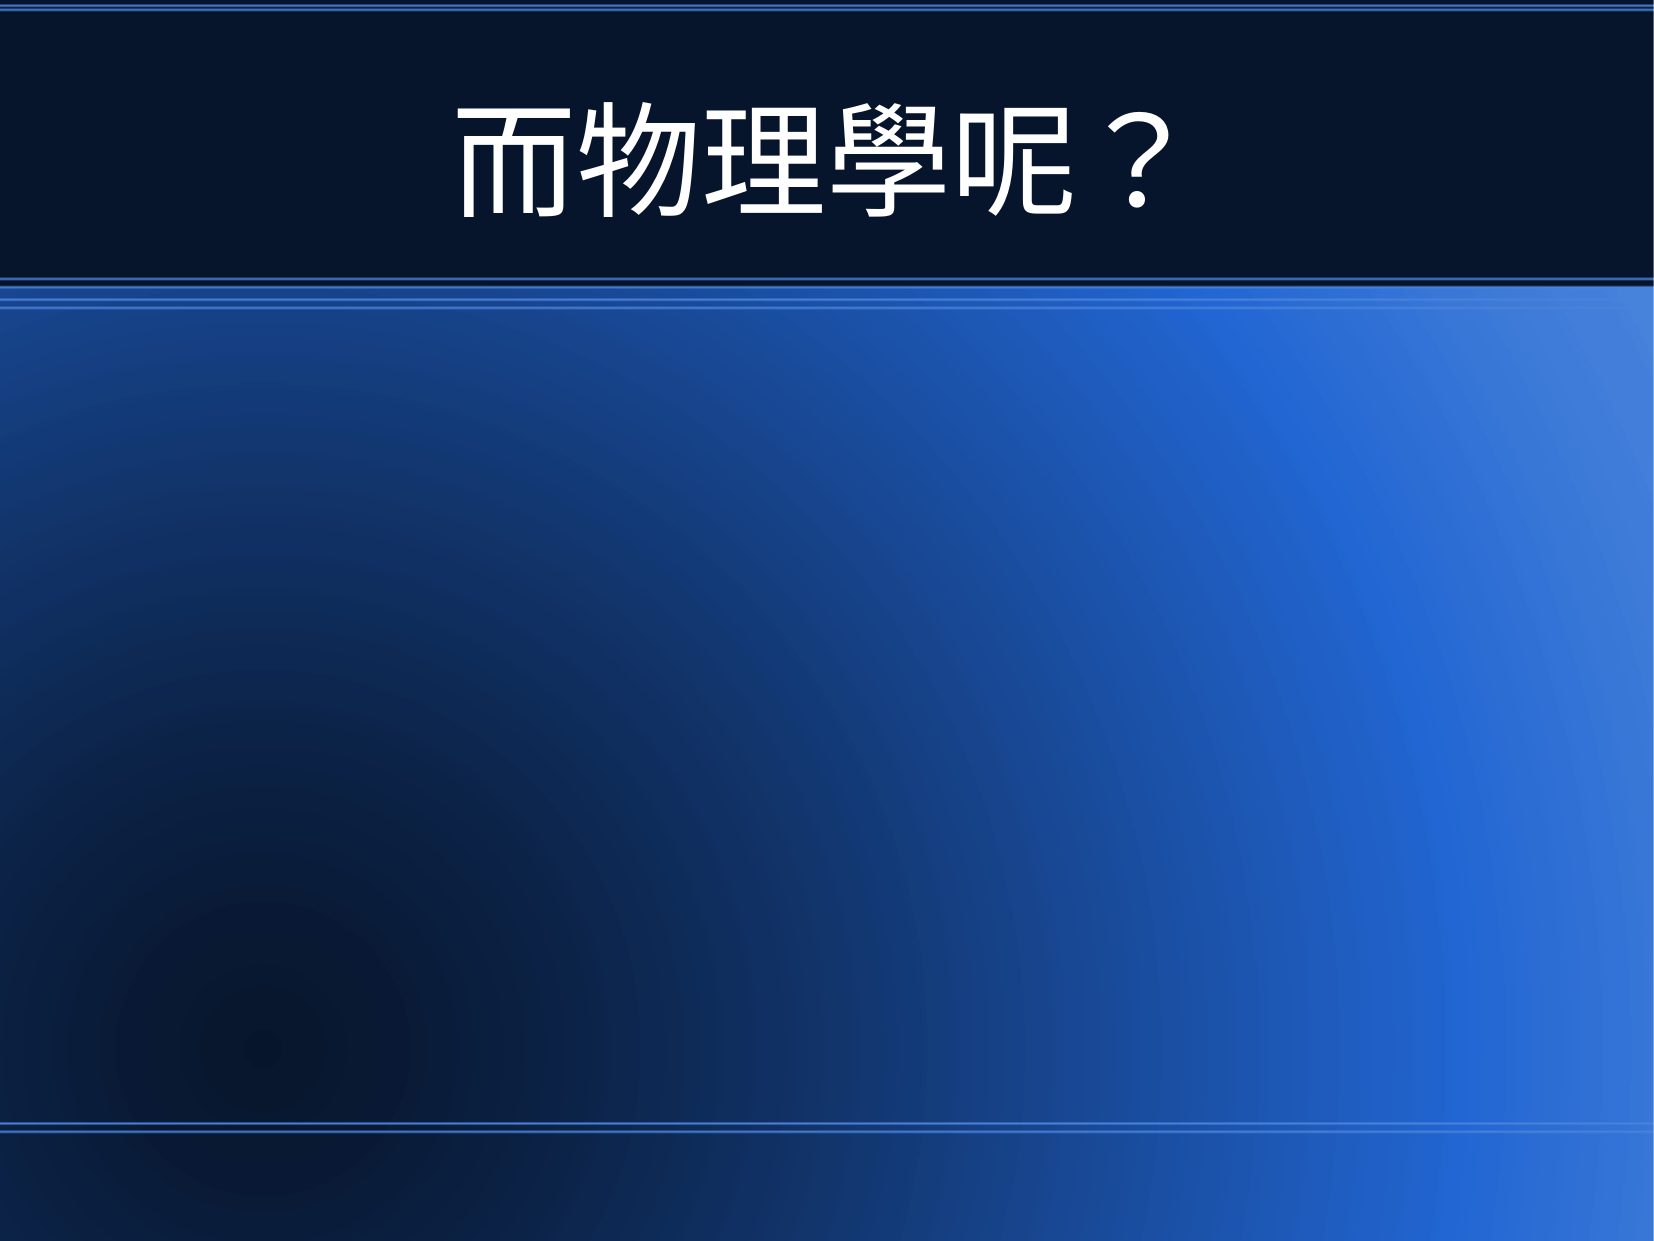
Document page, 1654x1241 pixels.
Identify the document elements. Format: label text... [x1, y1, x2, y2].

title 而物理學呢？ [82, 49, 1571, 257]
picture [0, 0, 1654, 1241]
